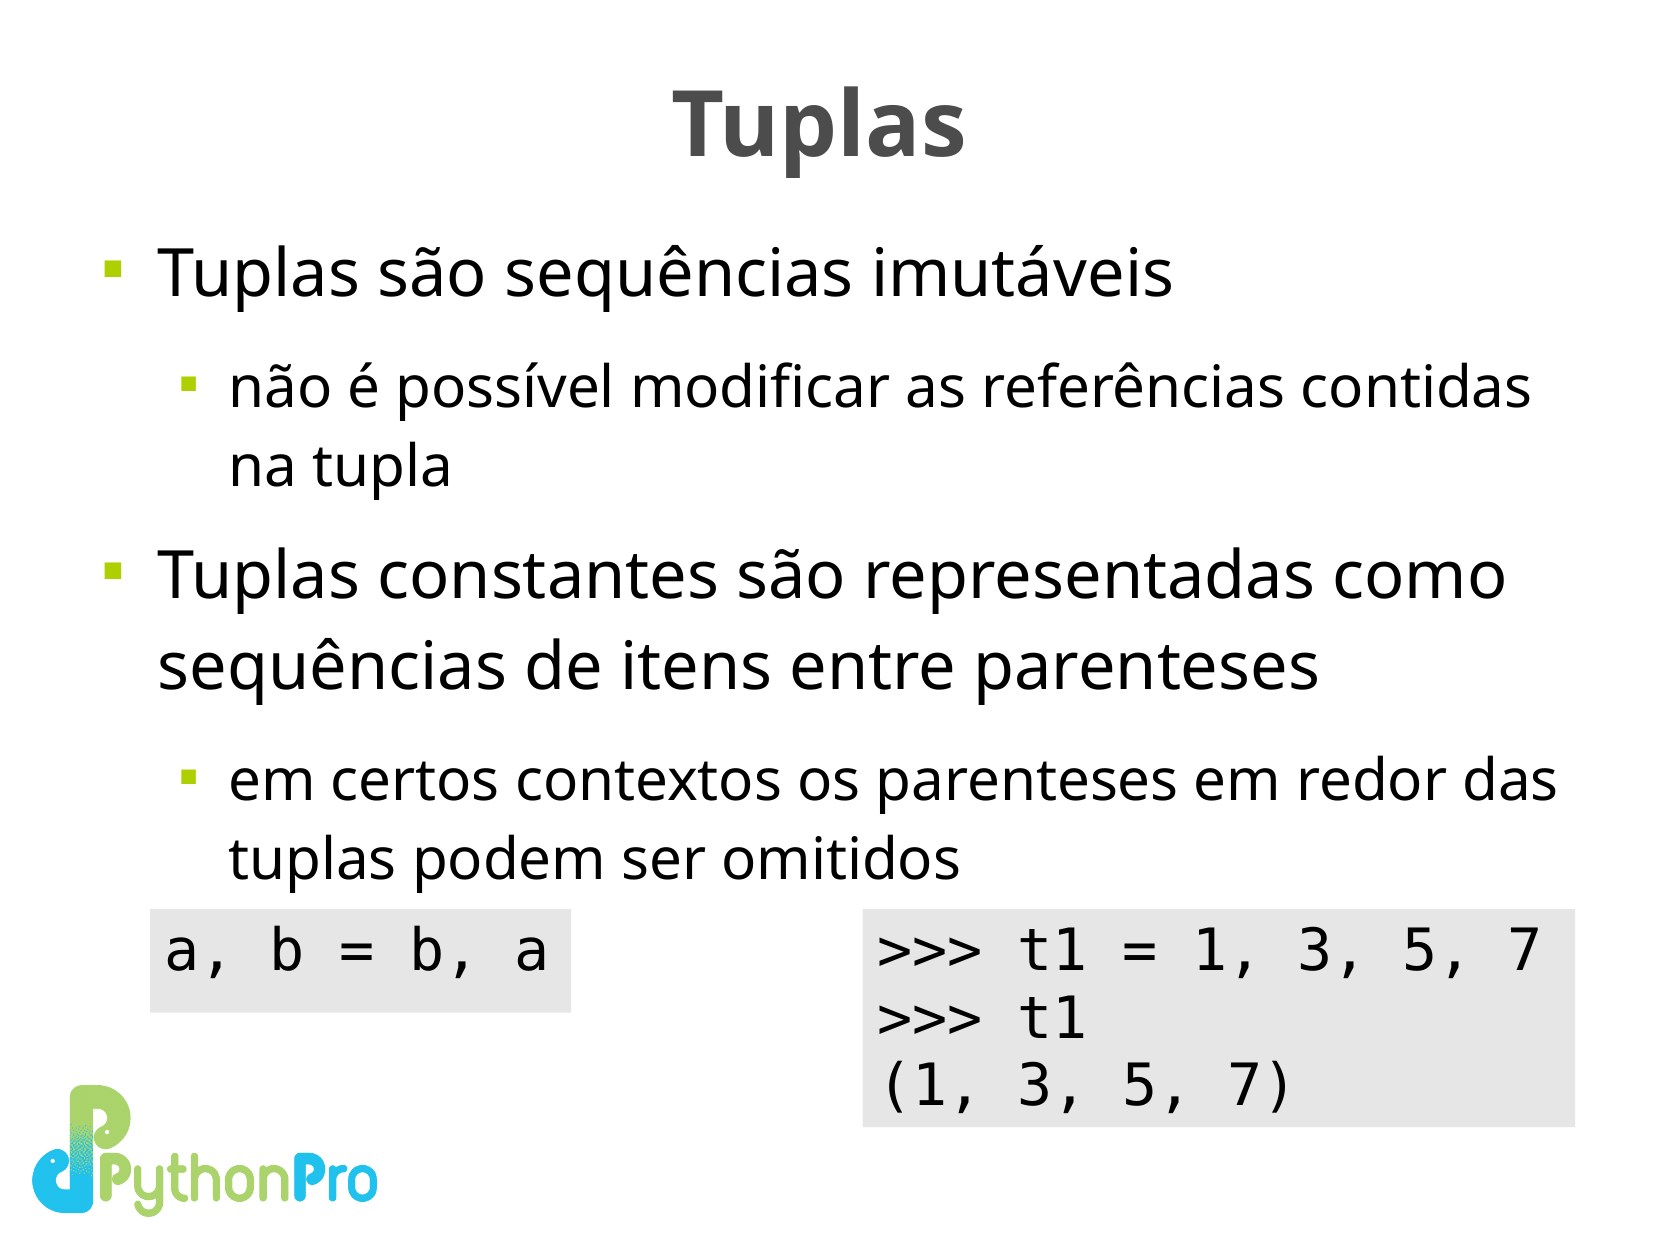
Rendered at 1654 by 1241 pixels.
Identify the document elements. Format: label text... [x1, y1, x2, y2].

title Tuplas [75, 17, 1564, 226]
text_box >>> t1 = 1, 3, 5, 7 >>> t1 (1, 3, 5, 7) [862, 909, 1576, 1128]
text_box a, b = b, a [150, 909, 572, 1013]
picture [32, 1085, 377, 1217]
list Tuplas são sequências imutáveis não é possível modificar as referências contidas na tupla Tuplas constantes são representadas como sequências de itens entre parenteses em certos contextos os parenteses em redor das tuplas podem ser omitidos [86, 225, 1576, 1088]
